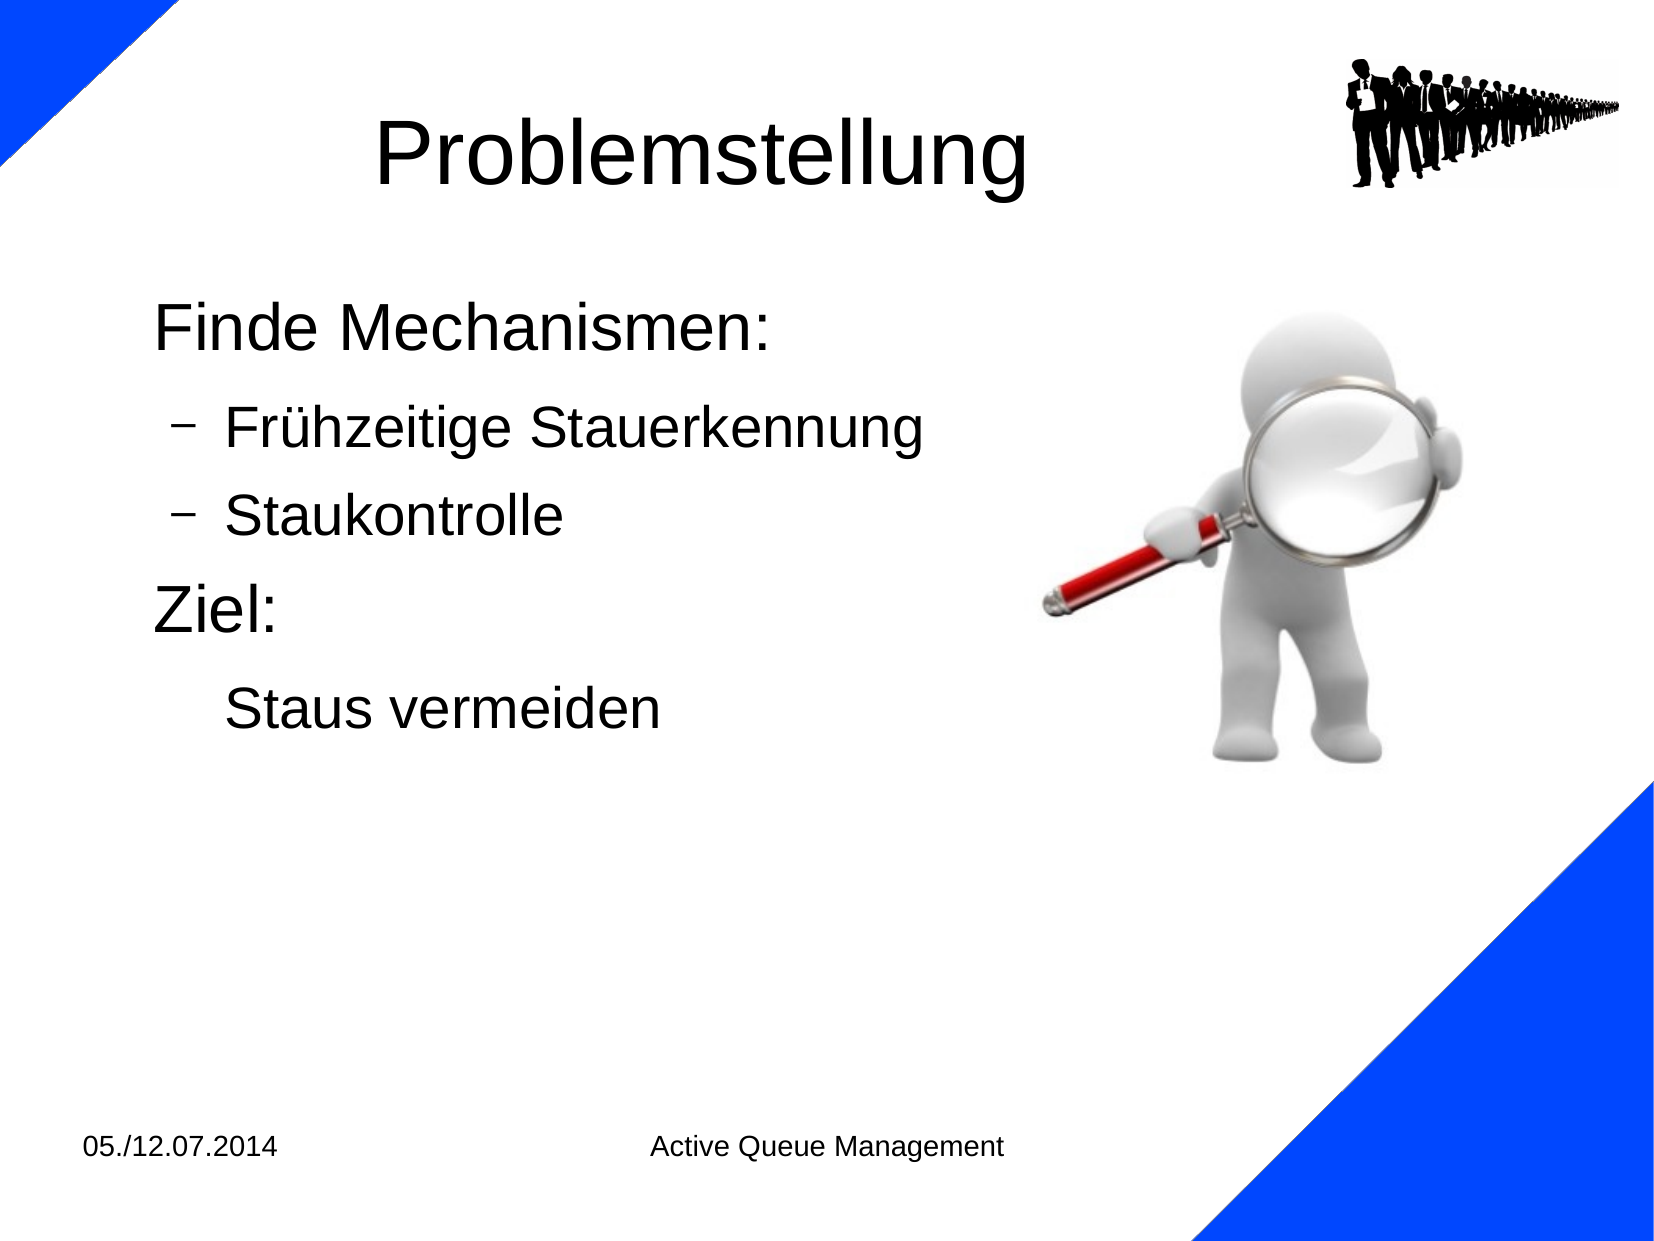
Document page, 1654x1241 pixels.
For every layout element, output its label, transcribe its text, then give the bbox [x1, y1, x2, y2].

title Problemstellung [82, 49, 1323, 257]
picture [1000, 247, 1548, 792]
picture [1346, 59, 1619, 188]
list Finde Mechanismen: Frühzeitige Stauerkennung Staukontrolle Ziel: Staus vermeiden [82, 290, 1571, 1010]
